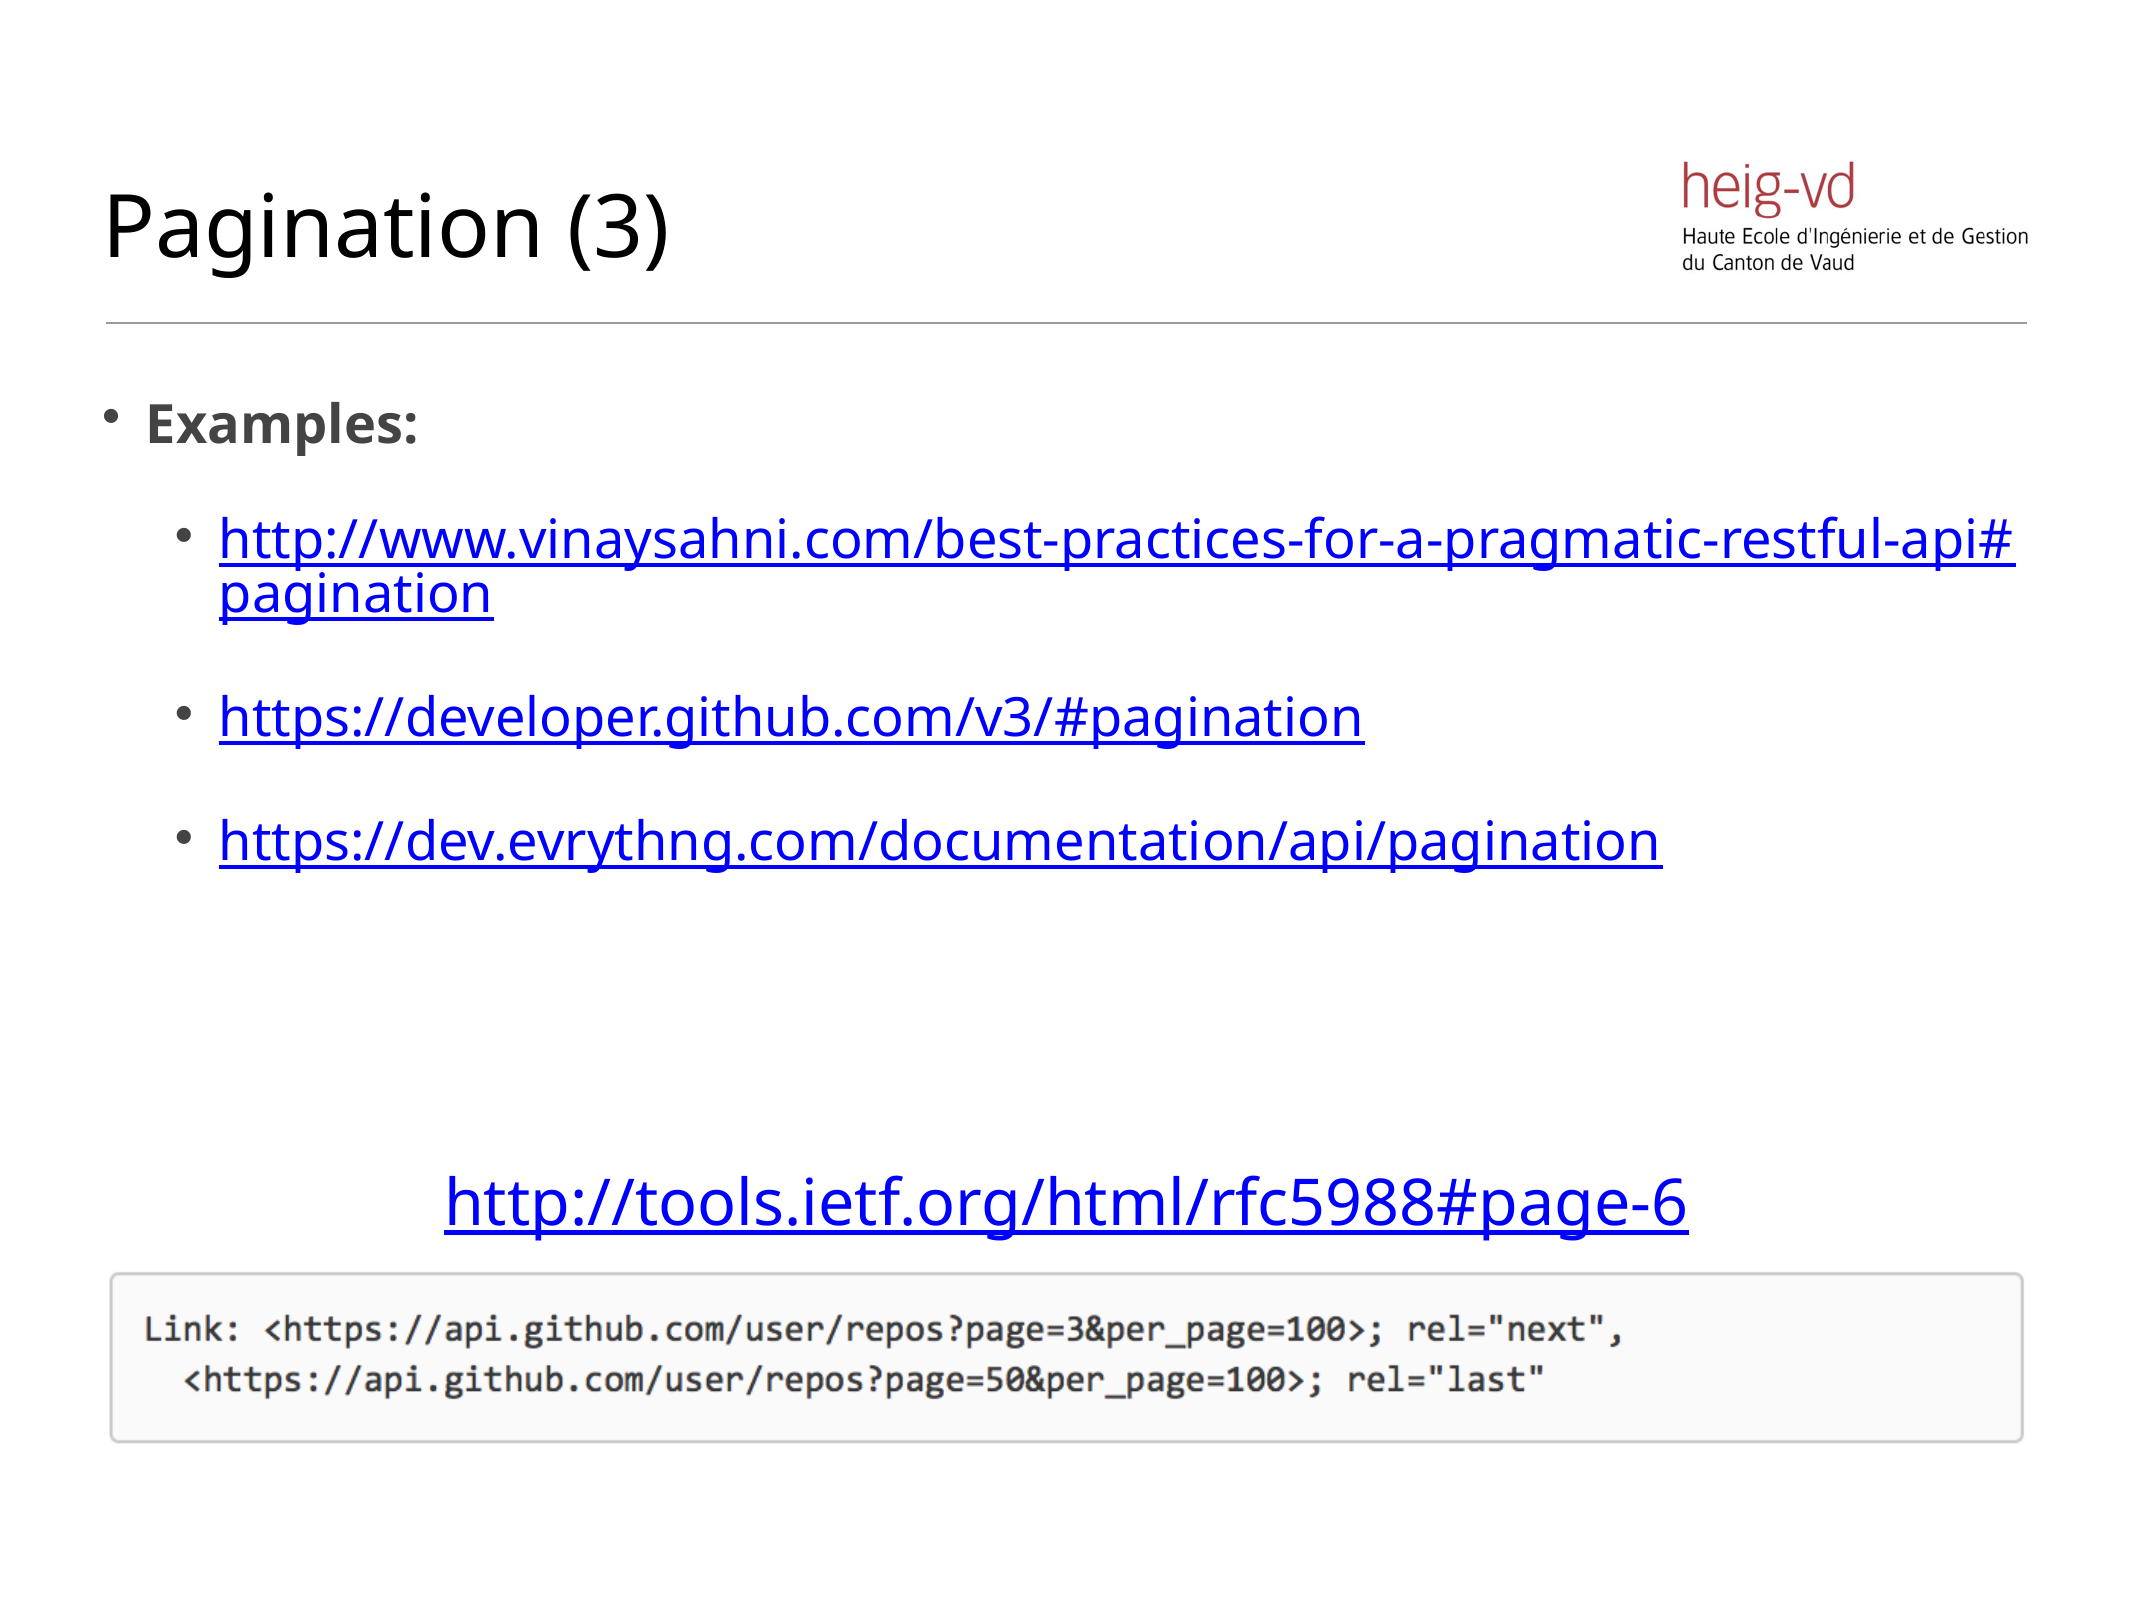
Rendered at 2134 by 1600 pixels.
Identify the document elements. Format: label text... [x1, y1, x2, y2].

title Pagination (3) [93, 54, 2040, 284]
text_box http://tools.ietf.org/html/rfc5988#page-6 [435, 1152, 1698, 1258]
picture [81, 1251, 2053, 1474]
list Examples: http://www.vinaysahni.com/best-practices-for-a-pragmatic-restful-api#pagination https://developer.github.com/v3/#pagination https://dev.evrythng.com/documentation/api/pagination [93, 381, 2040, 1251]
